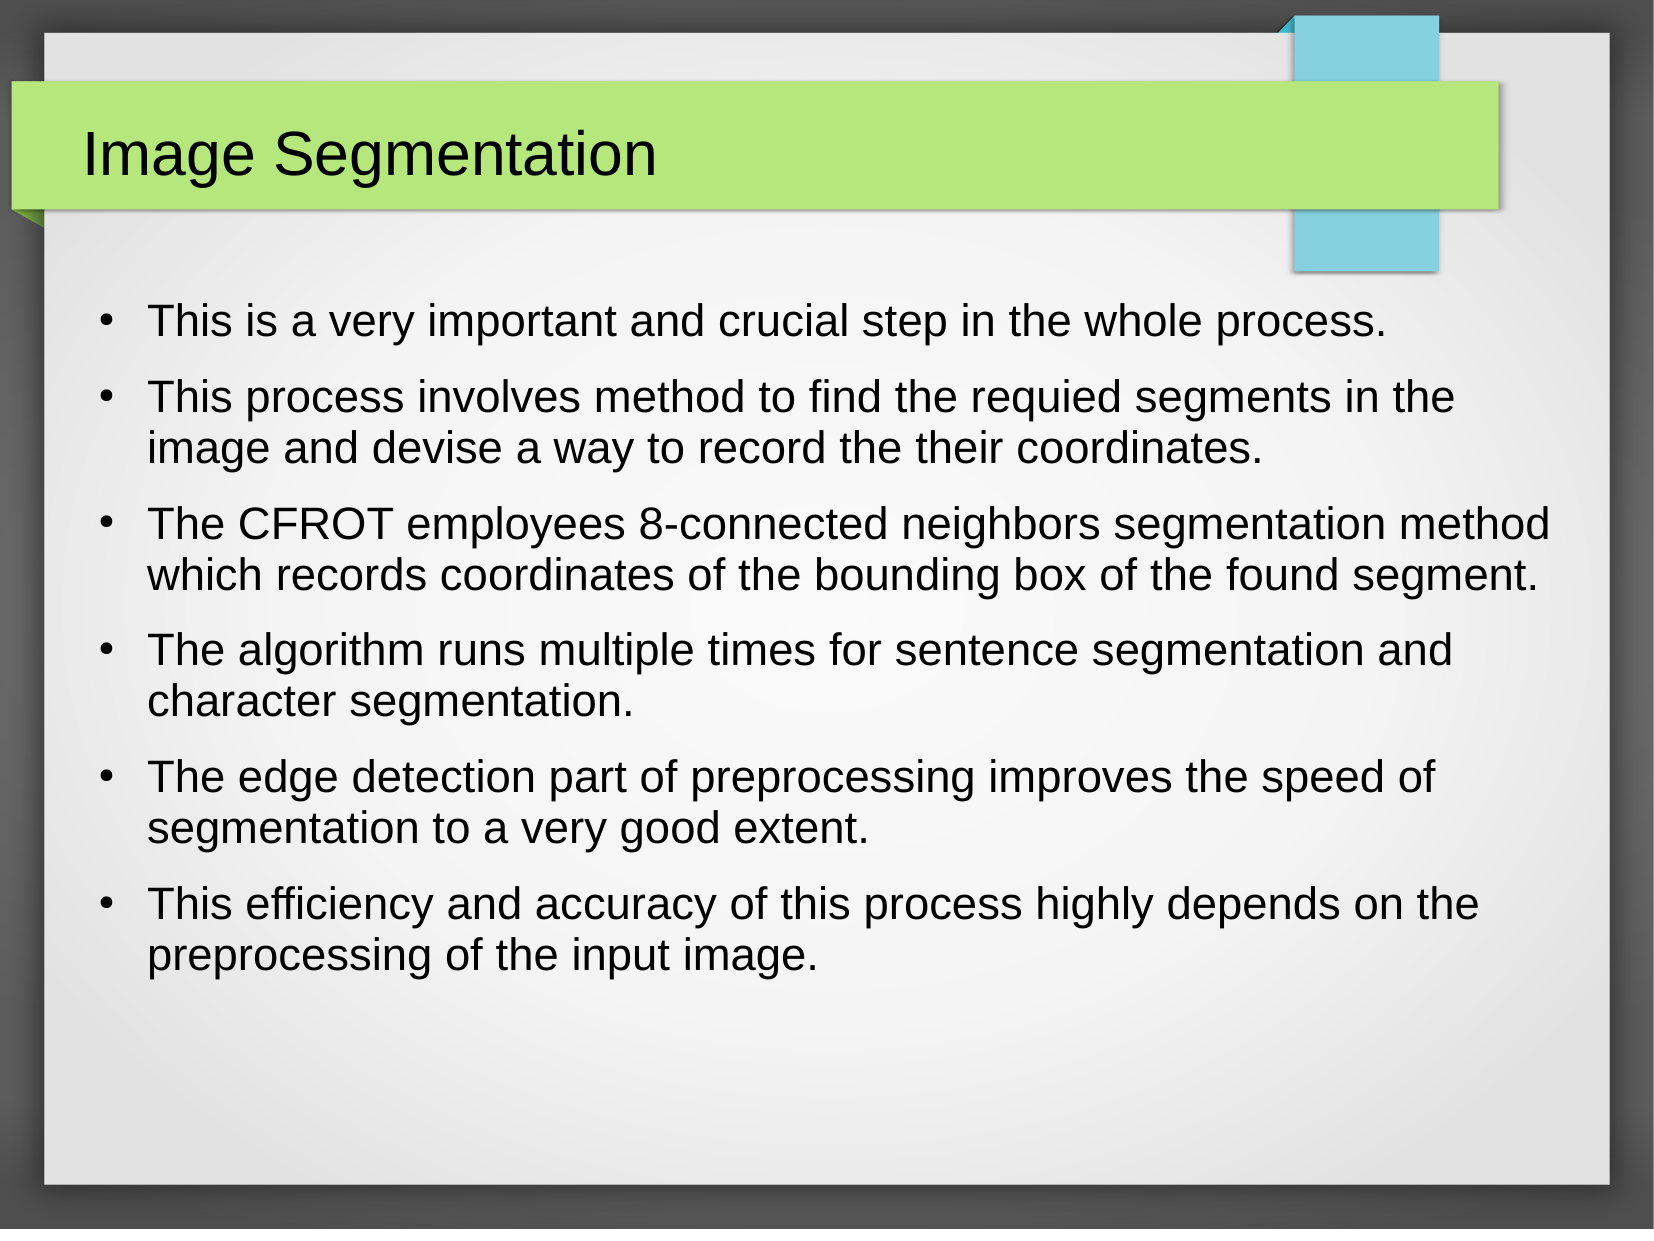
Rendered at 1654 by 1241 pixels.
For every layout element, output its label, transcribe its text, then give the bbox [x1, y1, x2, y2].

title Image Segmentation [82, 94, 1264, 213]
picture [0, 0, 1654, 1229]
list This is a very important and crucial step in the whole process. This process involves method to find the requied segments in the image and devise a way to record the their coordinates. The CFROT employees 8-connected neighbors segmentation method which records coordinates of the bounding box of the found segment. The algorithm runs multiple times for sentence segmentation and character segmentation. The edge detection part of preprocessing improves the speed of segmentation to a very good extent. This efficiency and accuracy of this process highly depends on the preprocessing of the input image. [82, 295, 1571, 1015]
